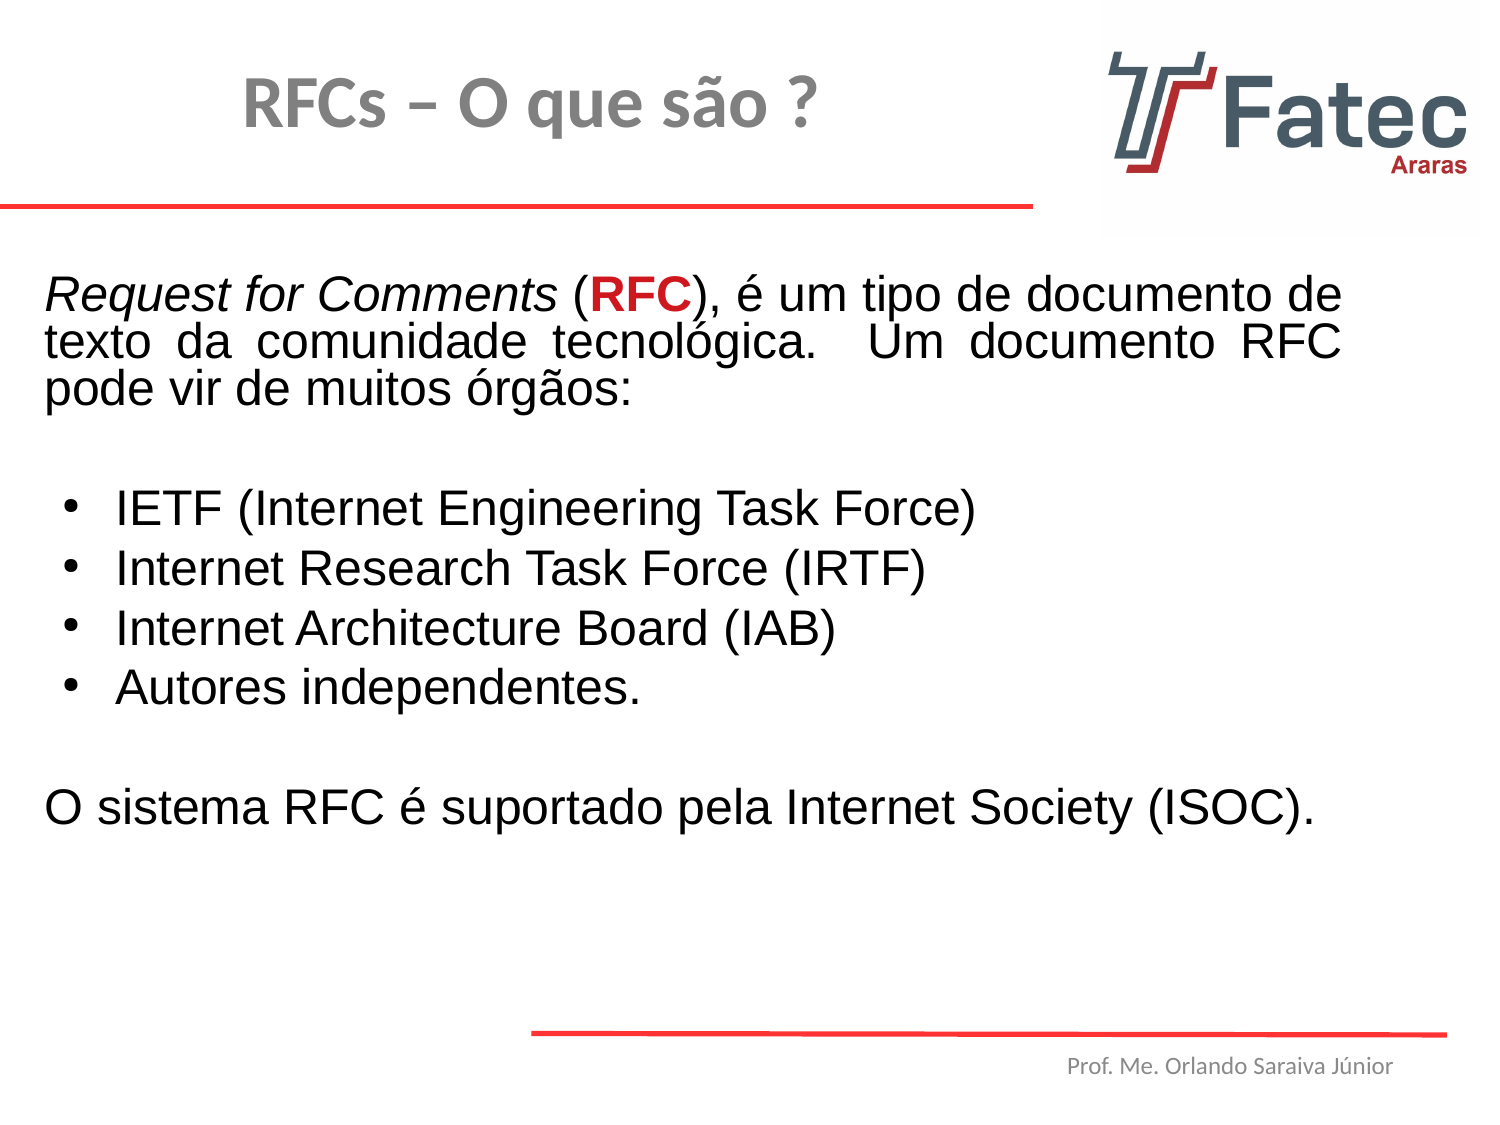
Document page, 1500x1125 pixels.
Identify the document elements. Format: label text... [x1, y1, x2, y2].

title RFCs – O que são ? [0, 45, 1063, 233]
picture [1100, 0, 1479, 237]
list Request for Comments (RFC), é um tipo de documento de texto da comunidade tecnológica. Um documento RFC pode vir de muitos órgãos: IETF (Internet Engineering Task Force) Internet Research Task Force (IRTF) Internet Architecture Board (IAB) Autores independentes. O sistema RFC é suportado pela Internet Society (ISOC). [29, 265, 1359, 1004]
